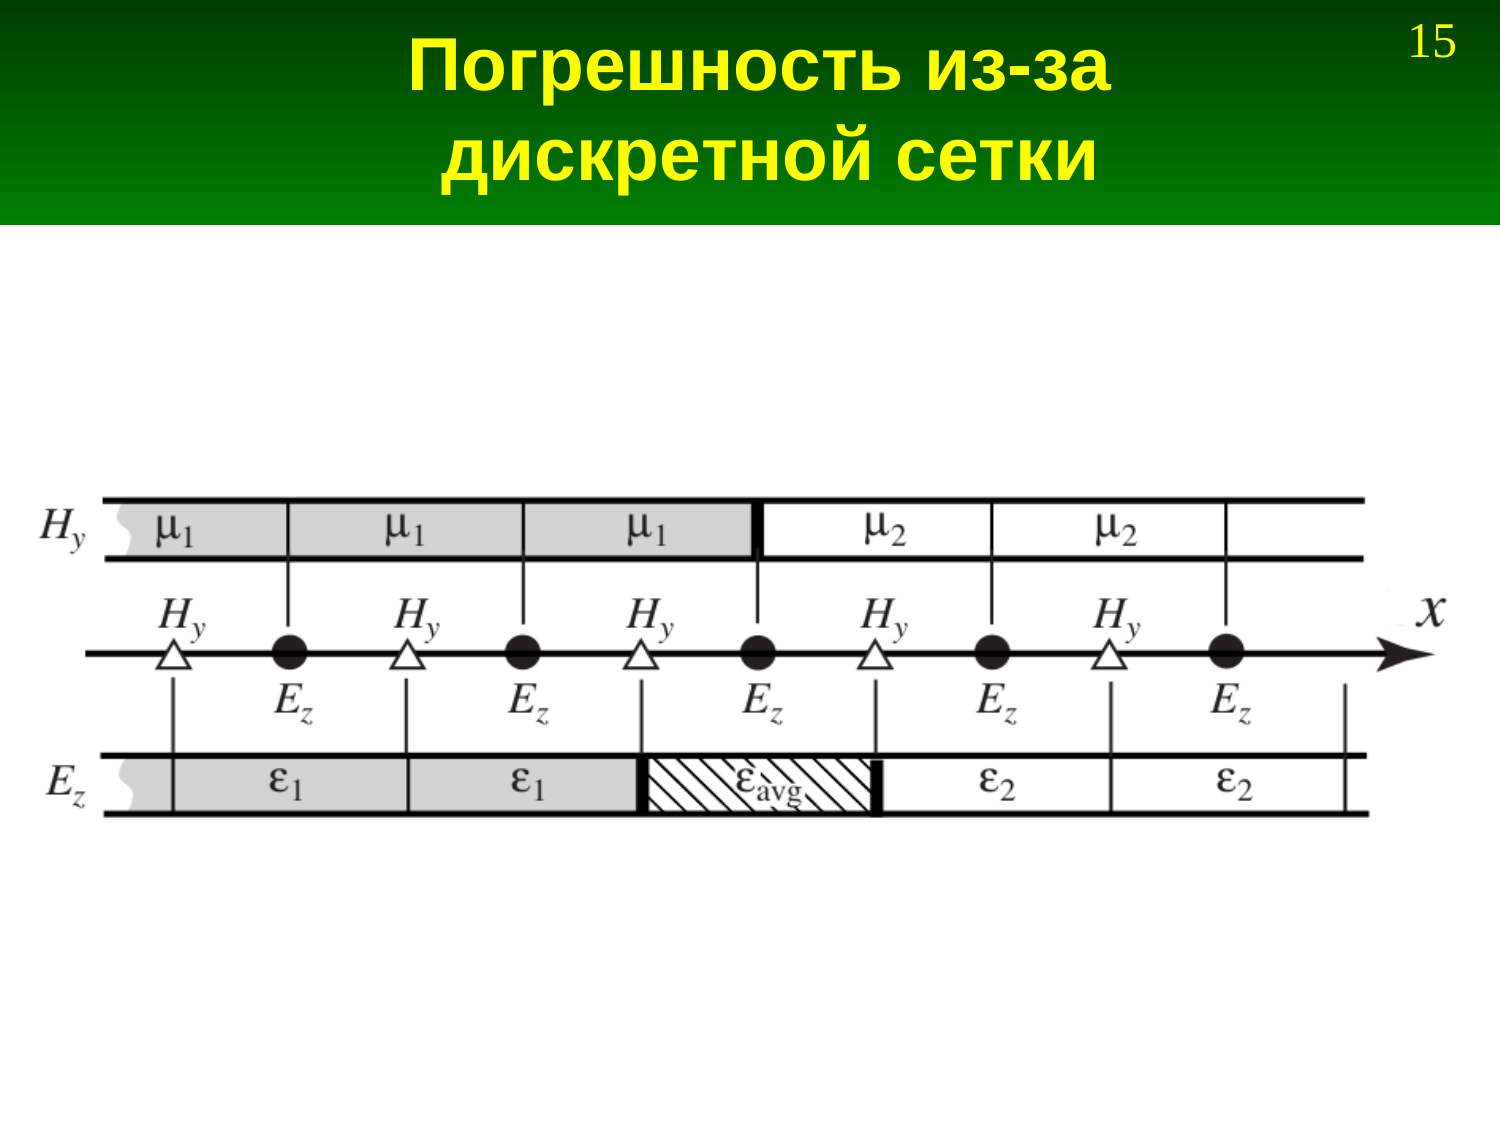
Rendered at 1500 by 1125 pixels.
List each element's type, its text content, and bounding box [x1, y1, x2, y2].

title Погрешность из-за дискретной сетки [100, 7, 1441, 204]
picture [35, 472, 1465, 838]
